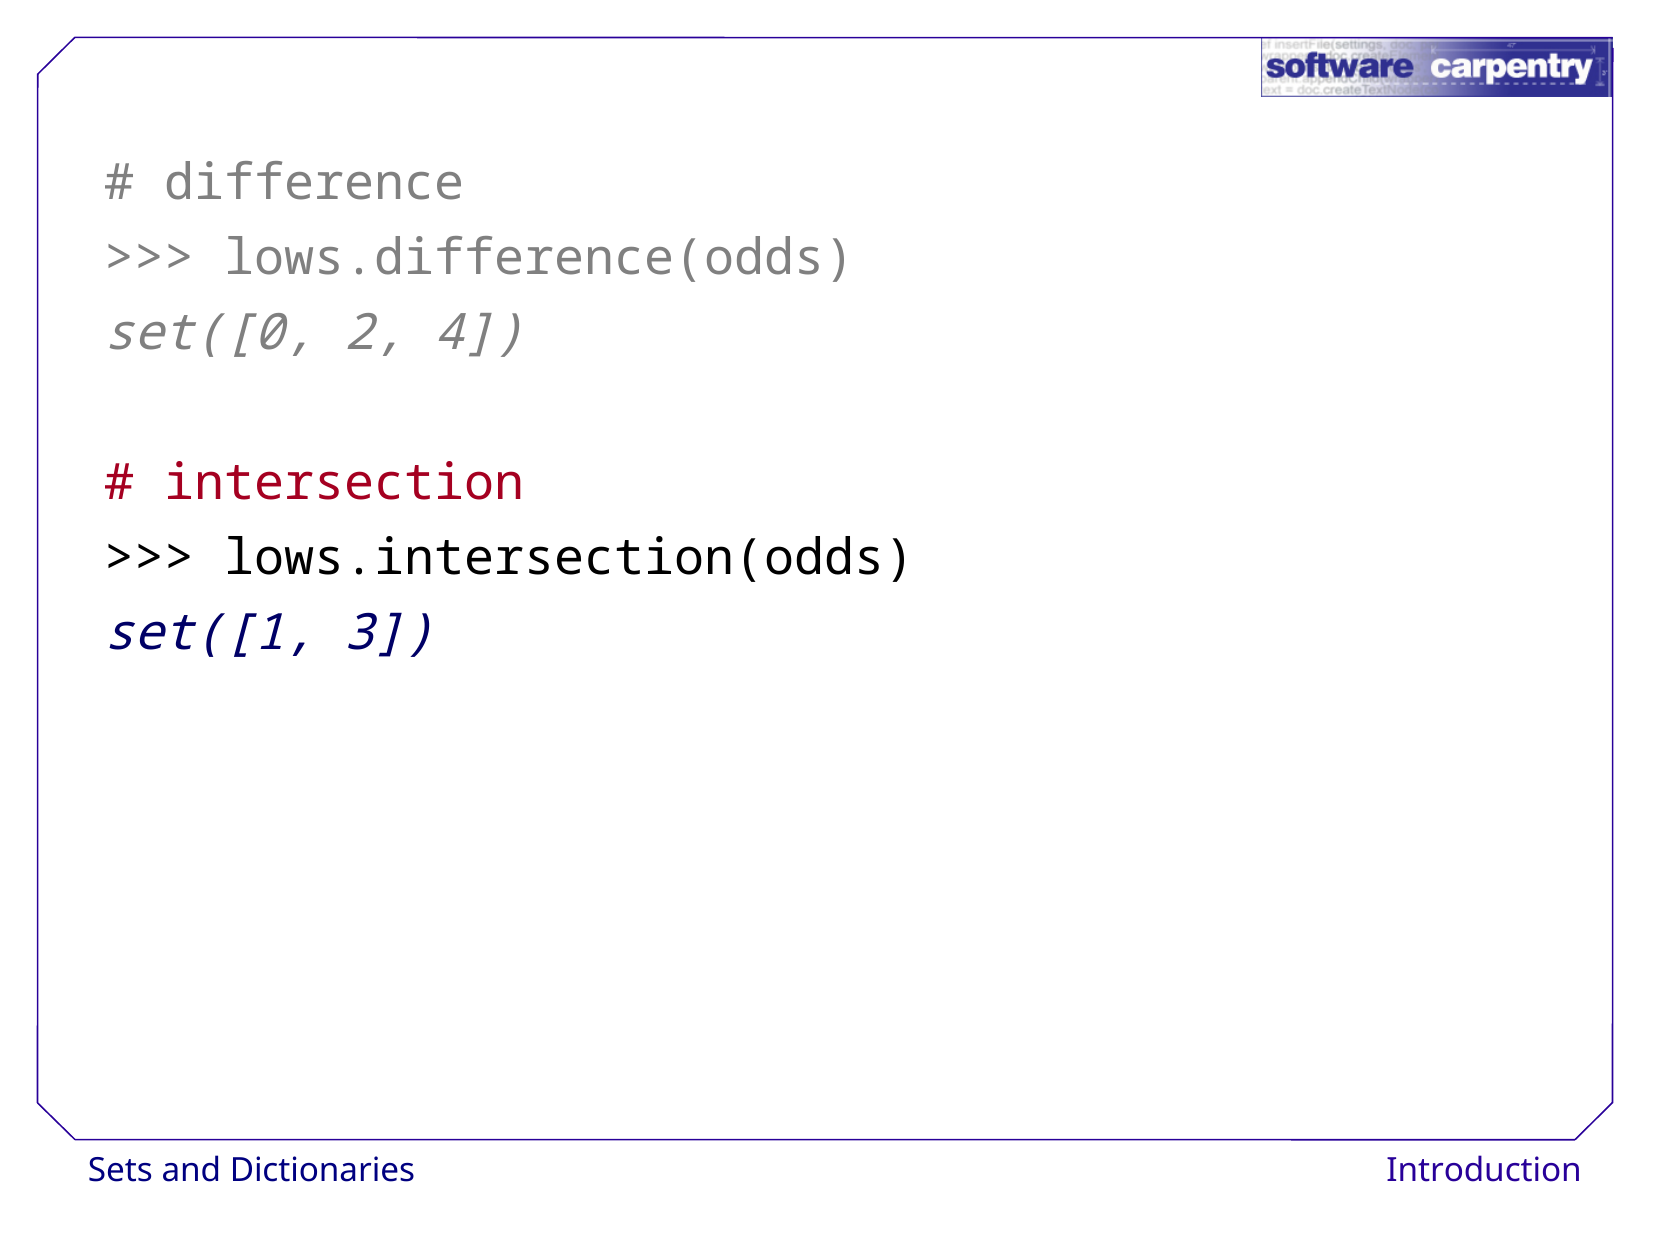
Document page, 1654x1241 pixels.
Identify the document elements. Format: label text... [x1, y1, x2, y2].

text_box # difference >>> lows.difference(odds) set([0, 2, 4]) # intersection >>> lows.intersection(odds) set([1, 3]) [89, 126, 1512, 971]
picture [1261, 39, 1613, 97]
